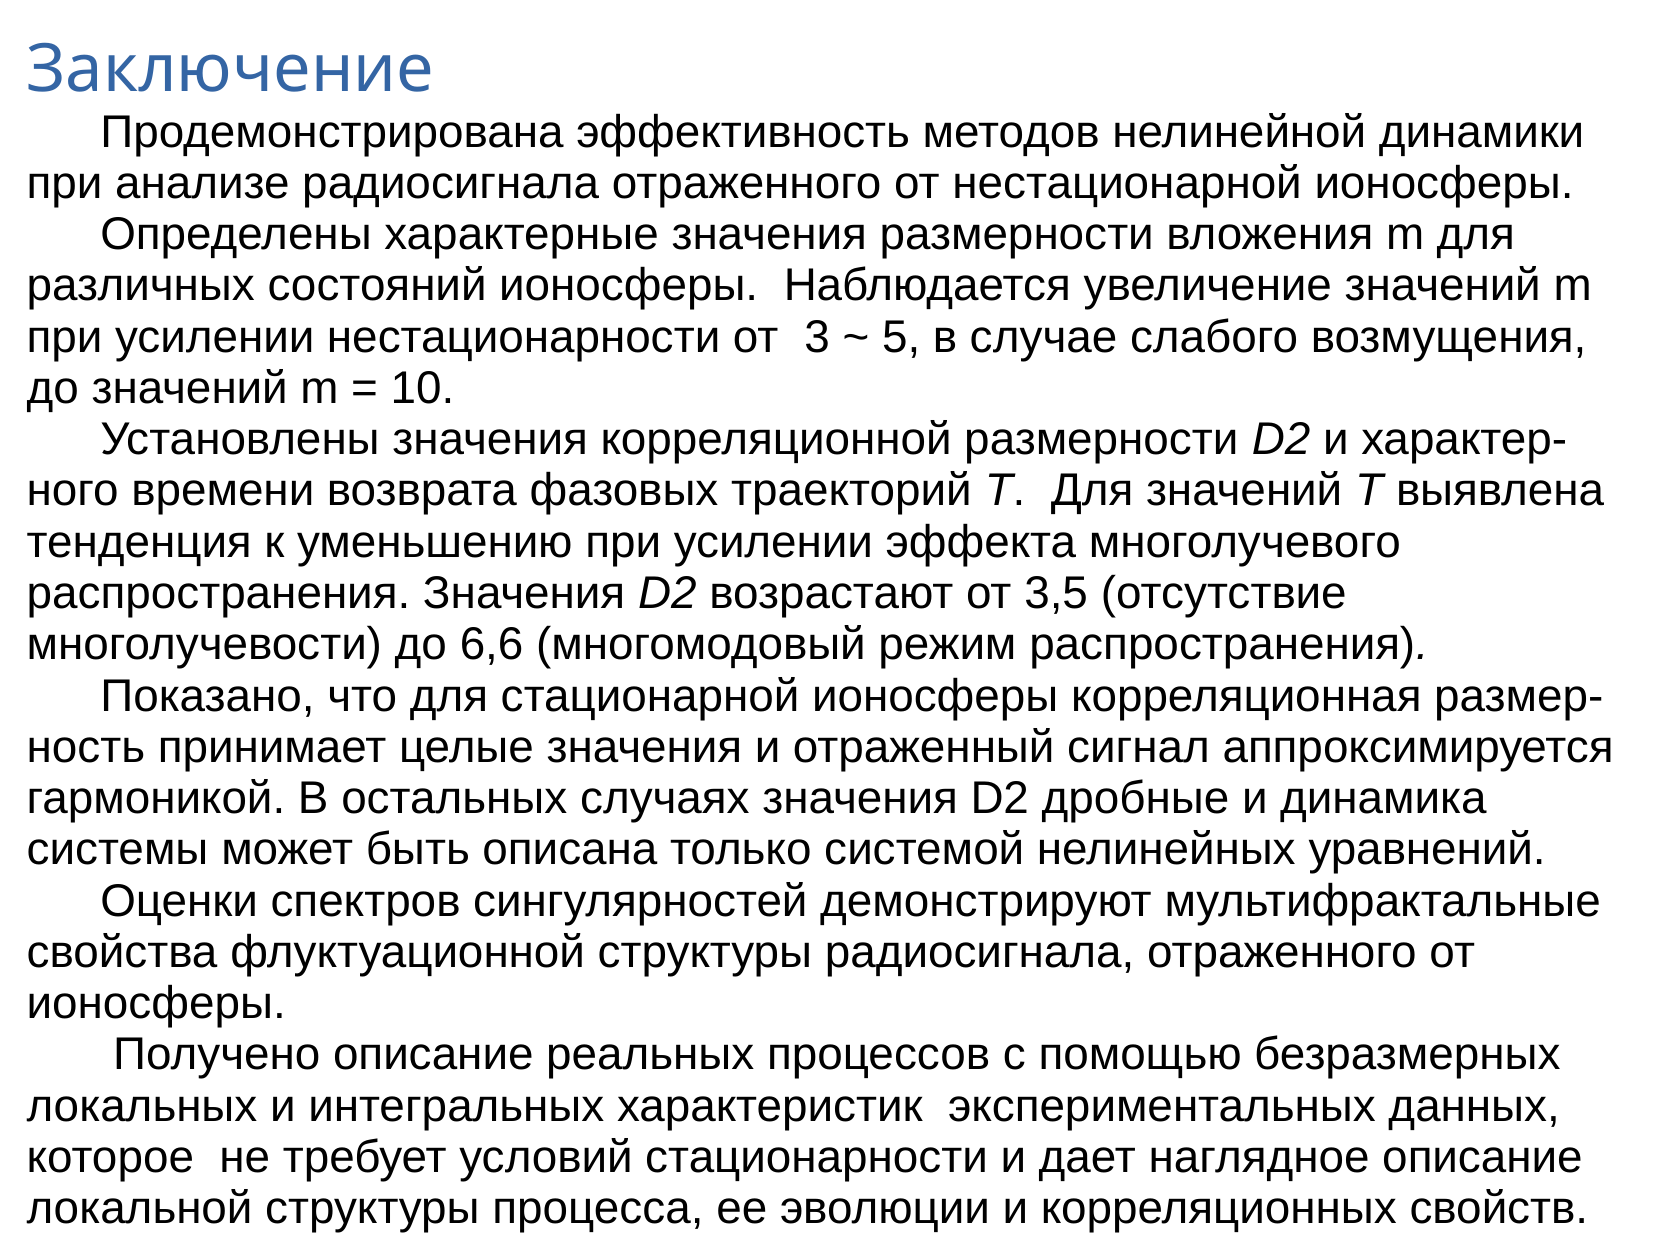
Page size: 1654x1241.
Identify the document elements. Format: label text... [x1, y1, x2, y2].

text_box Заключение [11, 12, 1654, 98]
text_box Продемонстрирована эффективность методов нелинейной динамики при анализе радиосигнала отраженного от нестационарной ионосферы. Определены характерные значения размерности вложения m для различных состояний ионосферы. Наблюдается увеличение значений m при усилении нестационарности от 3 ~ 5, в случае слабого возмущения, до значений m = 10. Установлены значения корреляционной размерности D2 и характер- ного времени возврата фазовых траекторий T. Для значений T выявлена тенденция к уменьшению при усилении эффекта многолучевого распространения. Значения D2 возрастают от 3,5 (отсутствие многолучевости) до 6,6 (многомодовый режим распространения). Показано, что для стационарной ионосферы корреляционная размер-ность принимает целые значения и отраженный сигнал аппроксимируется гармоникой. В остальных случаях значения D2 дробные и динамика системы может быть описана только системой нелинейных уравнений. Оценки спектров сингулярностей демонстрируют мультифрактальные свойства флуктуационной структуры радиосигнала, отраженного от ионосферы. Получено описание реальных процессов с помощью безразмерных локальных и интегральных характеристик экспериментальных данных, которое не требует условий стационарности и дает наглядное описание локальной структуры процесса, ее эволюции и корреляционных свойств. [11, 98, 1654, 1241]
